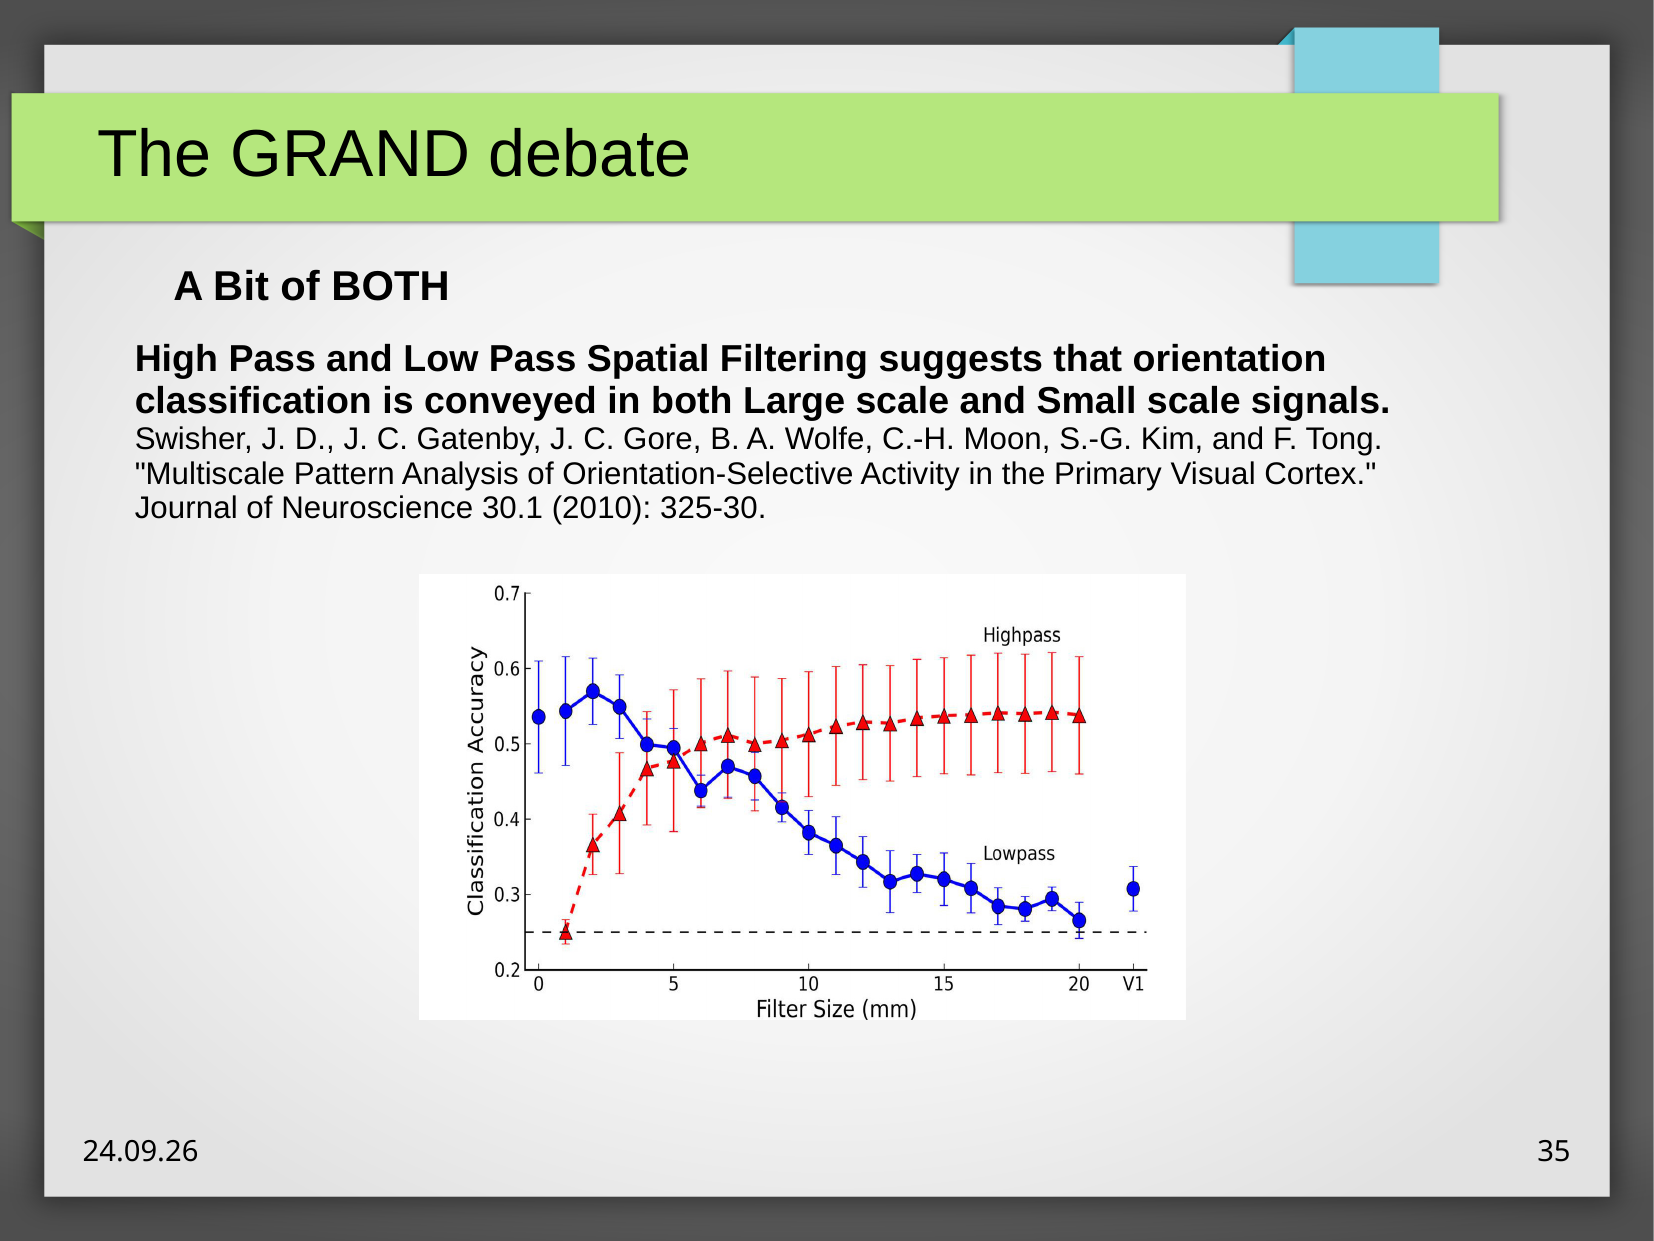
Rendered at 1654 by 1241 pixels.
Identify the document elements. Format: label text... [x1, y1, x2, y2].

picture [0, 0, 1654, 1241]
text_box The GRAND debate [82, 94, 1264, 213]
text_box High Pass and Low Pass Spatial Filtering suggests that orientation classification is conveyed in both Large scale and Small scale signals. Swisher, J. D., J. C. Gatenby, J. C. Gore, B. A. Wolfe, C.-H. Moon, S.-G. Kim, and F. Tong. "Multiscale Pattern Analysis of Orientation-Selective Activity in the Primary Visual Cortex." Journal of Neuroscience 30.1 (2010): 325-30. [120, 330, 1494, 429]
text_box A Bit of BOTH [158, 255, 466, 317]
